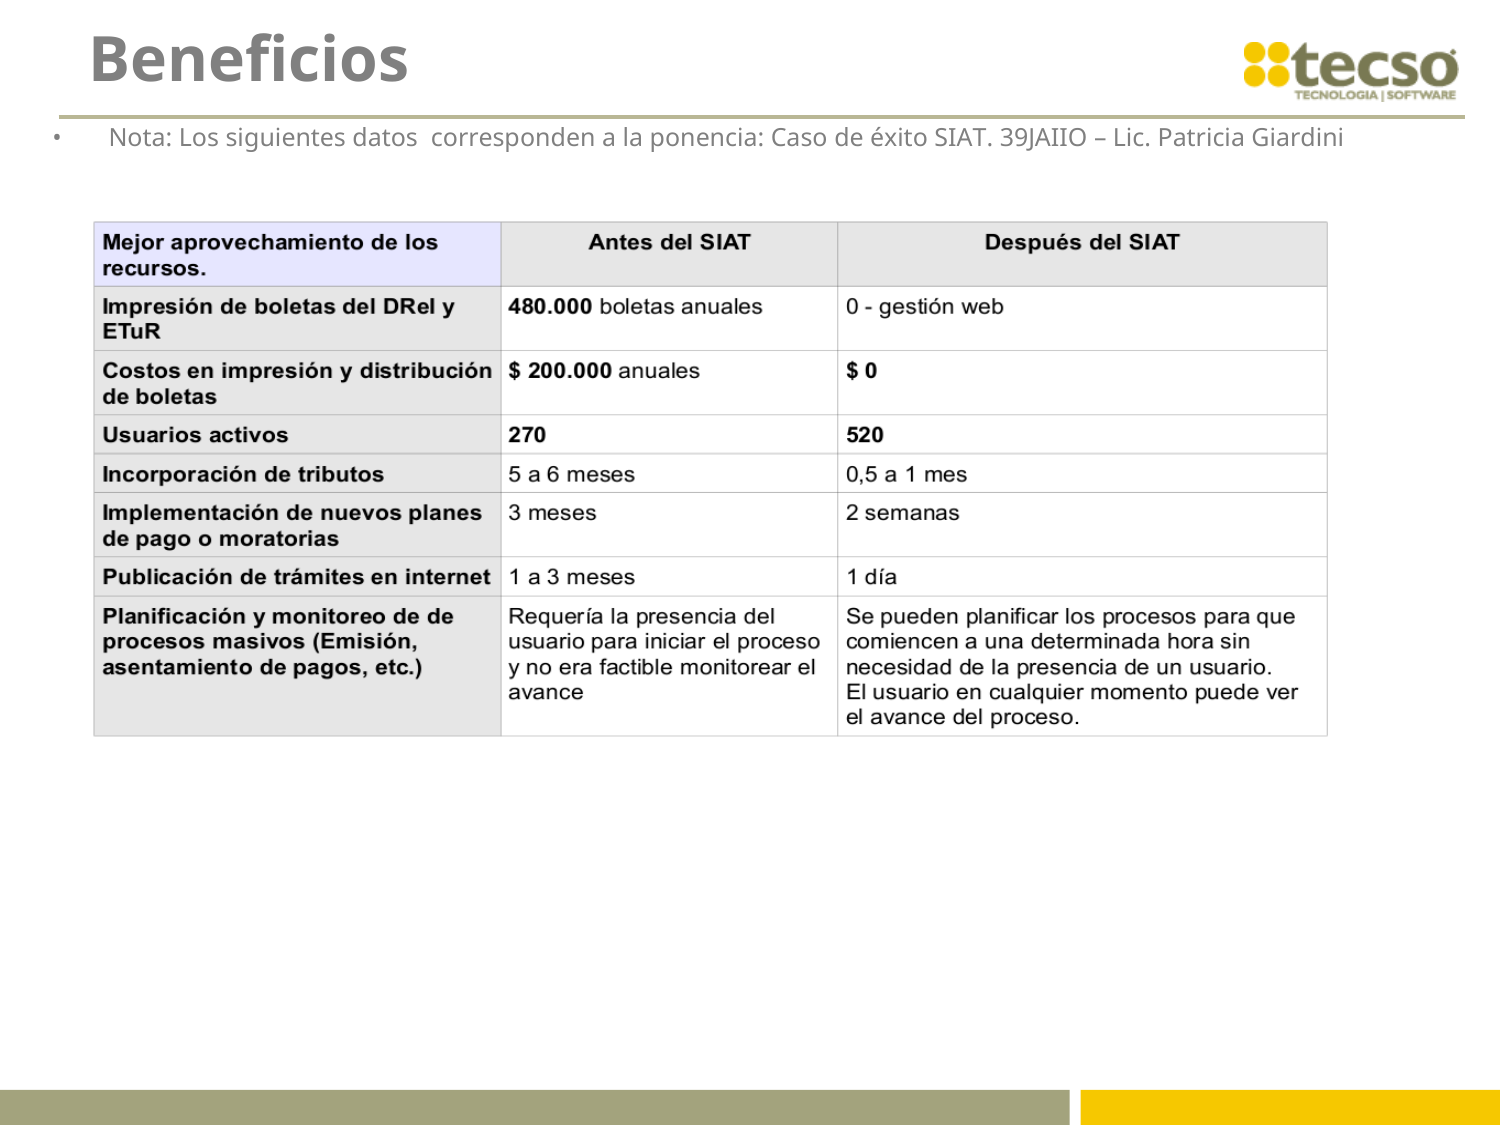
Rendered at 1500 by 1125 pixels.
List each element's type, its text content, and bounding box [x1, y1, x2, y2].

list Nota: Los siguientes datos corresponden a la ponencia: Caso de éxito SIAT. 39JAIIO – Lic. Patricia Giardini [37, 112, 1426, 1013]
picture [1244, 42, 1459, 102]
picture [77, 207, 1351, 751]
title Beneficios [73, 6, 1238, 112]
